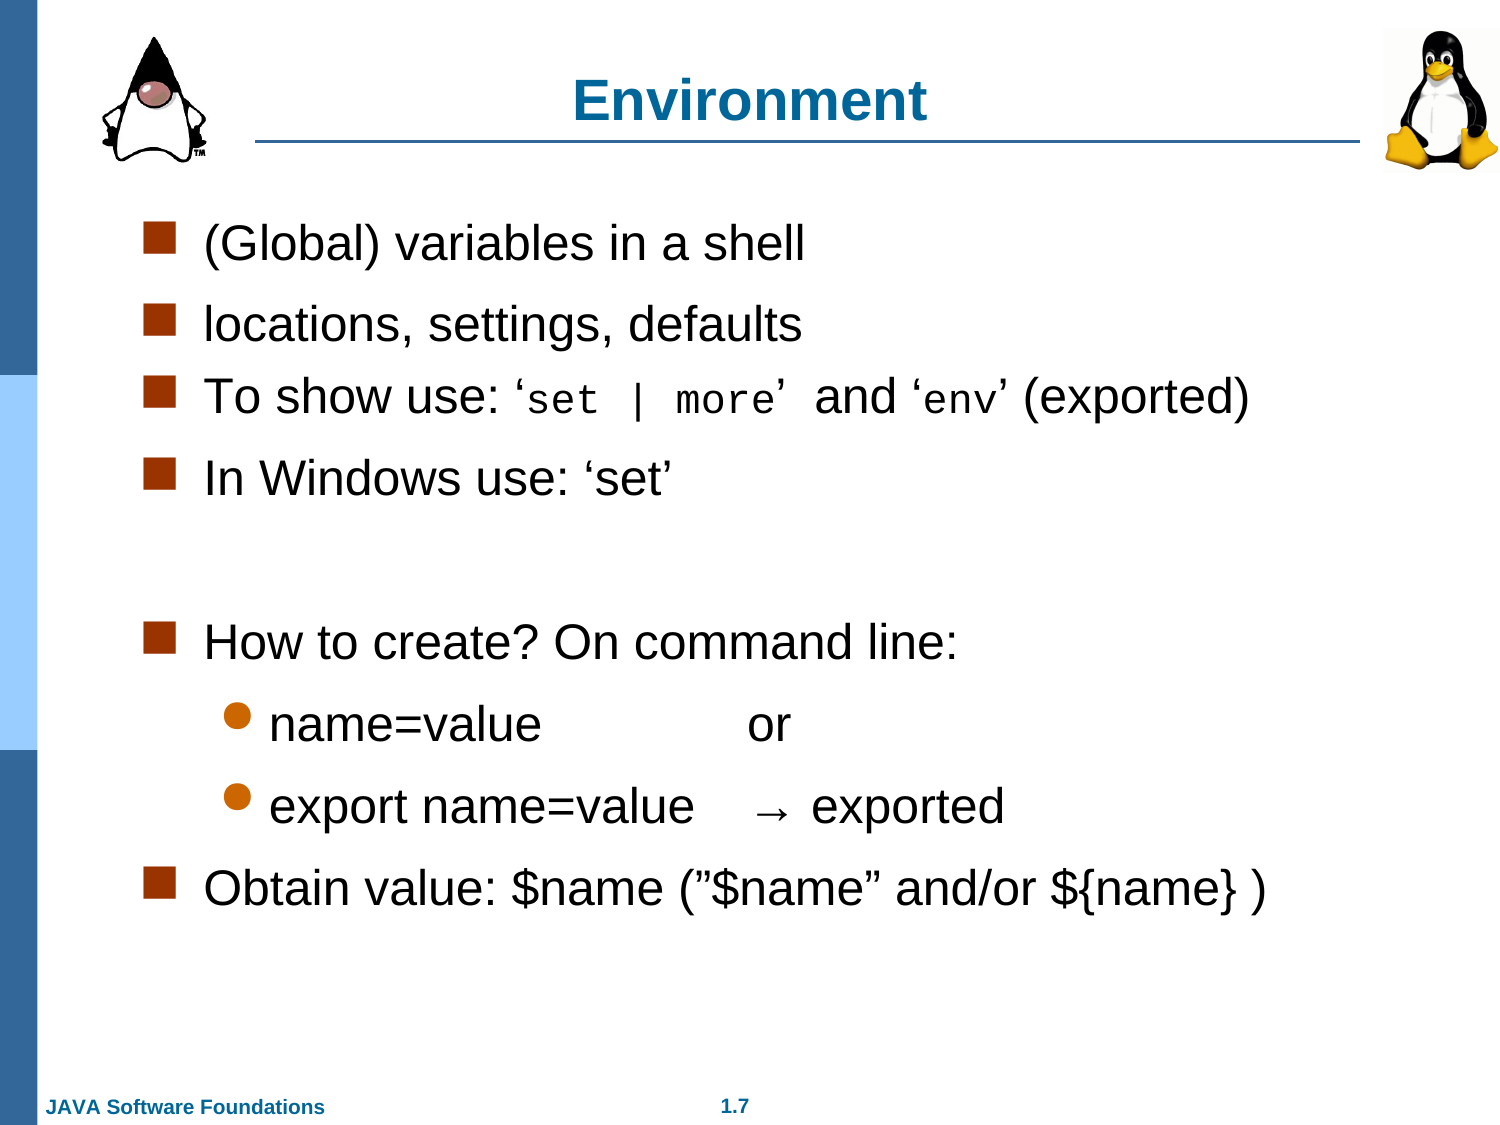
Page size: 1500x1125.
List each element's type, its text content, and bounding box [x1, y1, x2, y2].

title Environment [75, 45, 1426, 141]
picture [1383, 28, 1500, 173]
picture [54, 0, 255, 200]
list (Global) variables in a shell locations, settings, defaults To show use: ‘set | more’ and ‘env’ (exported) In Windows use: ‘set’ How to create? On command line: name=value or export name=value → exported Obtain value: $name (”$name” and/or ${name} ) [132, 202, 1483, 1041]
